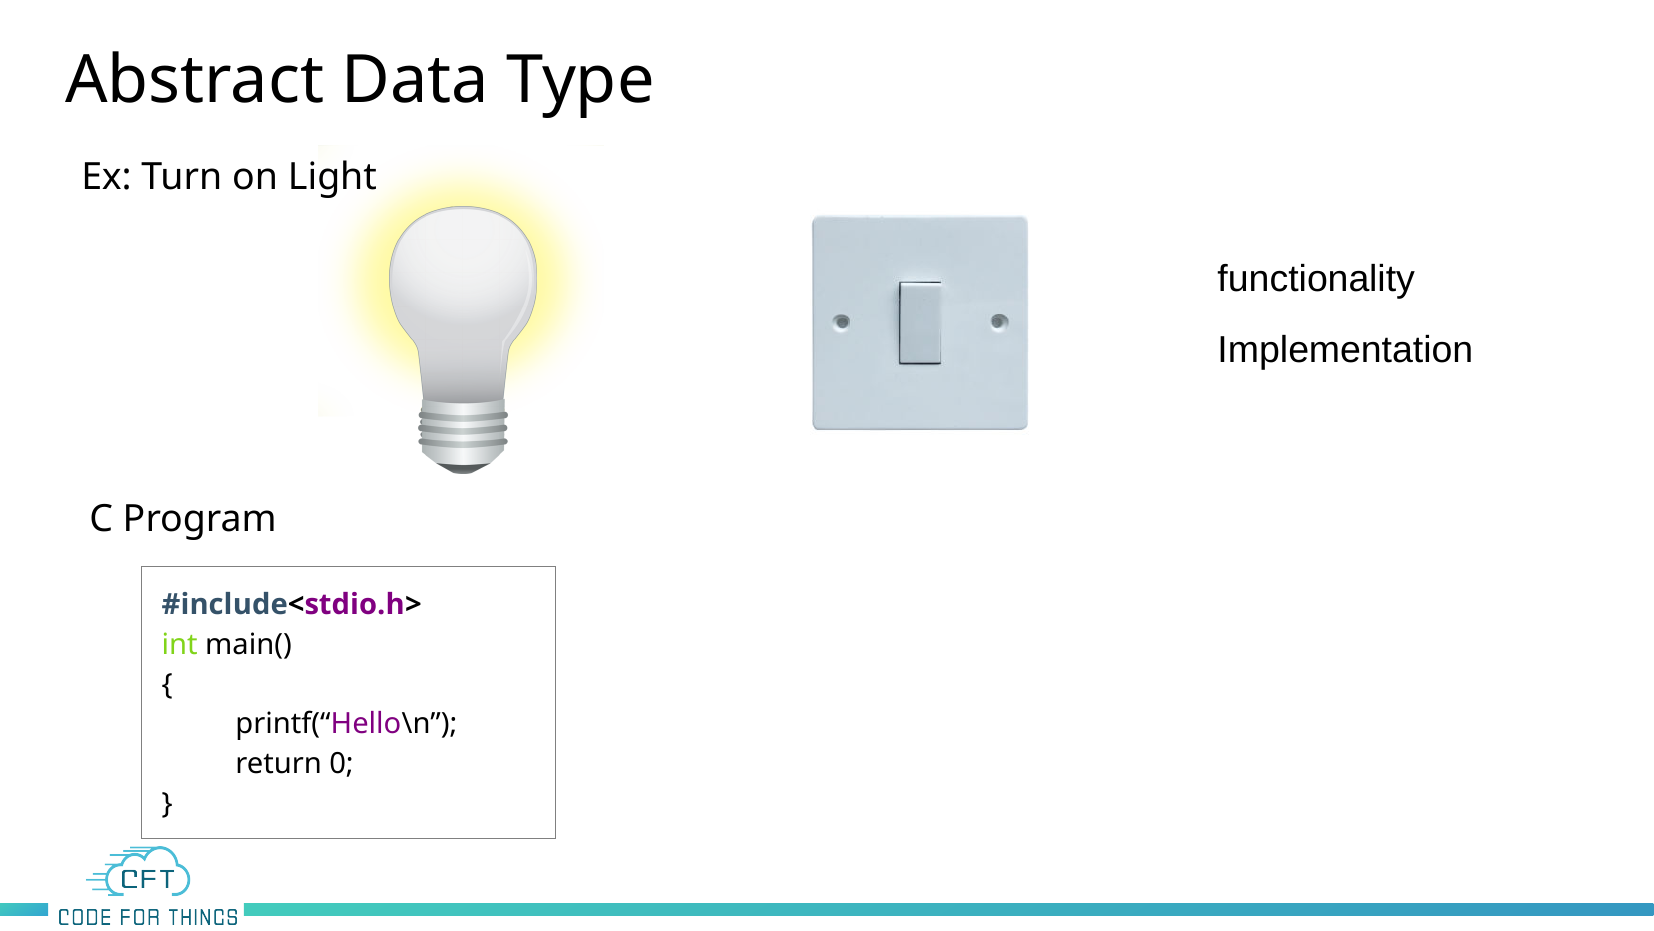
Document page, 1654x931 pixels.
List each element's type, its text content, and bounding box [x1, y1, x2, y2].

picture [779, 177, 1063, 461]
text_box [141, 566, 556, 839]
text_box Implementation [1202, 321, 1489, 378]
picture [59, 846, 237, 925]
text_box #include<stdio.h> int main() { printf(“Hello\n”); return 0; } [146, 576, 557, 822]
text_box Ex: Turn on Light [66, 141, 516, 201]
title Abstract Data Type [64, 7, 1554, 146]
text_box functionality [1202, 250, 1430, 308]
picture [318, 145, 604, 474]
text_box C Program [74, 484, 390, 543]
